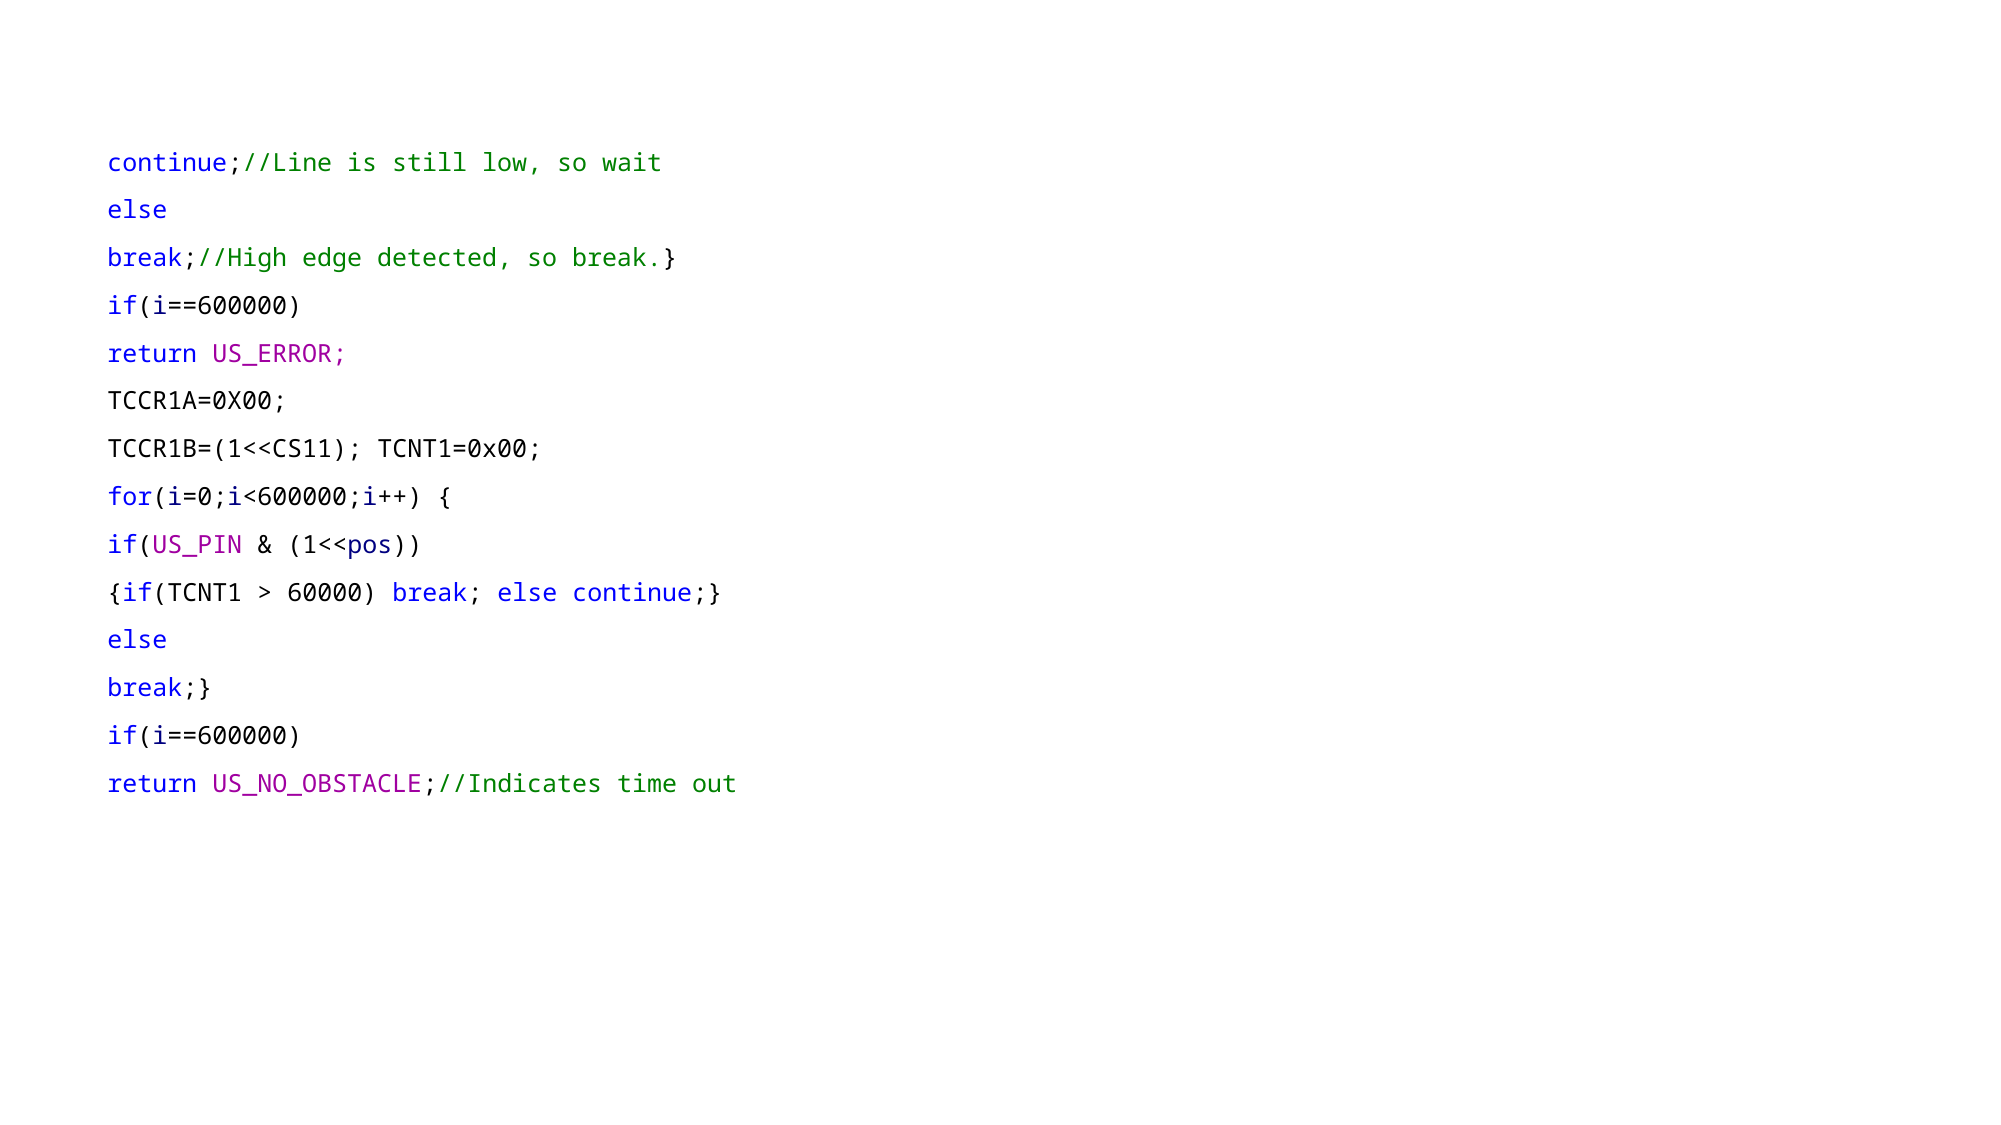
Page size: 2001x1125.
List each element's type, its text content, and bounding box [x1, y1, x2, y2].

list continue;//Line is still low, so wait else break;//High edge detected, so break.} if(i==600000) return US_ERROR; TCCR1A=0X00; TCCR1B=(1<<CS11); TCNT1=0x00; for(i=0;i<600000;i++) { if(US_PIN & (1<<pos)) {if(TCNT1 > 60000) break; else continue;} else break;} if(i==600000) return US_NO_OBSTACLE;//Indicates time out [92, 141, 1818, 856]
